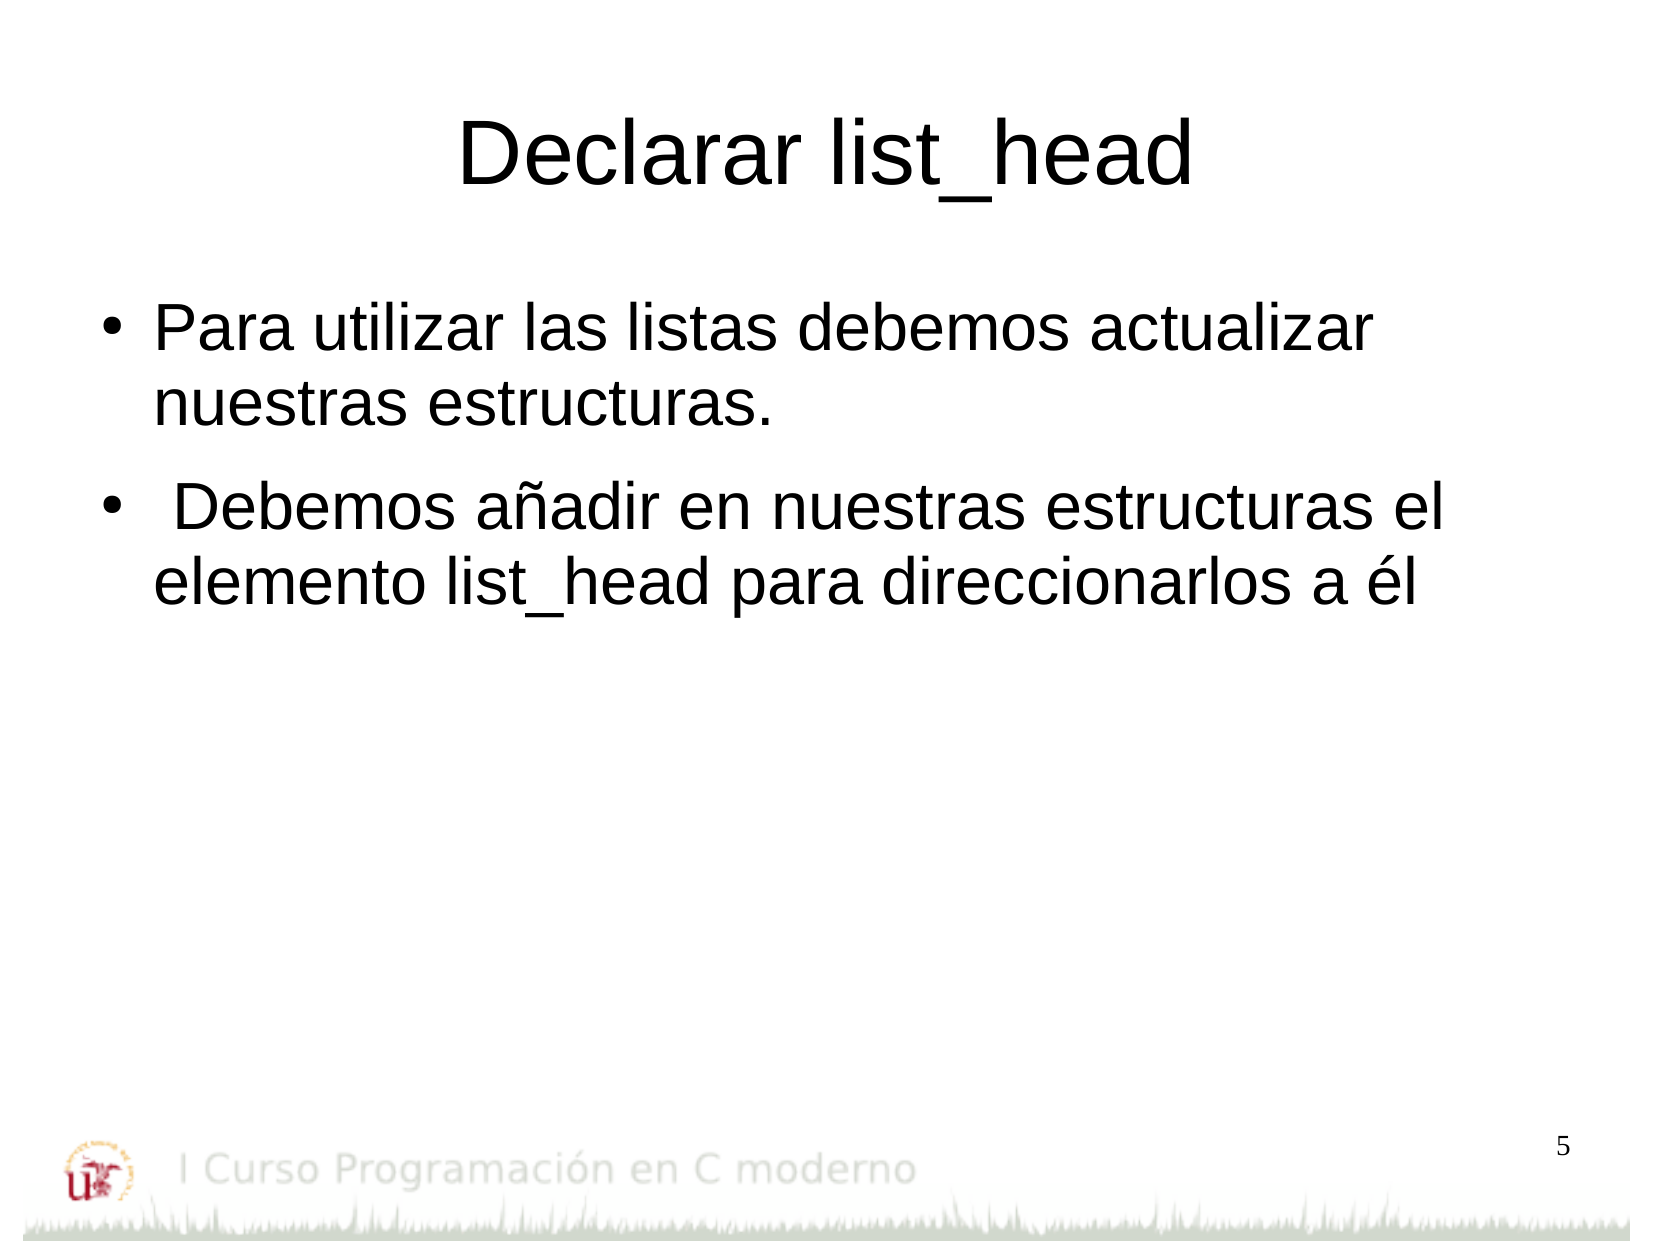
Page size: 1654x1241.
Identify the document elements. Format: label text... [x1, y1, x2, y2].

title Declarar list_head [82, 49, 1571, 257]
picture [23, 1136, 1630, 1241]
list Para utilizar las listas debemos actualizar nuestras estructuras. Debemos añadir en nuestras estructuras el elemento list_head para direccionarlos a él [82, 290, 1538, 1010]
